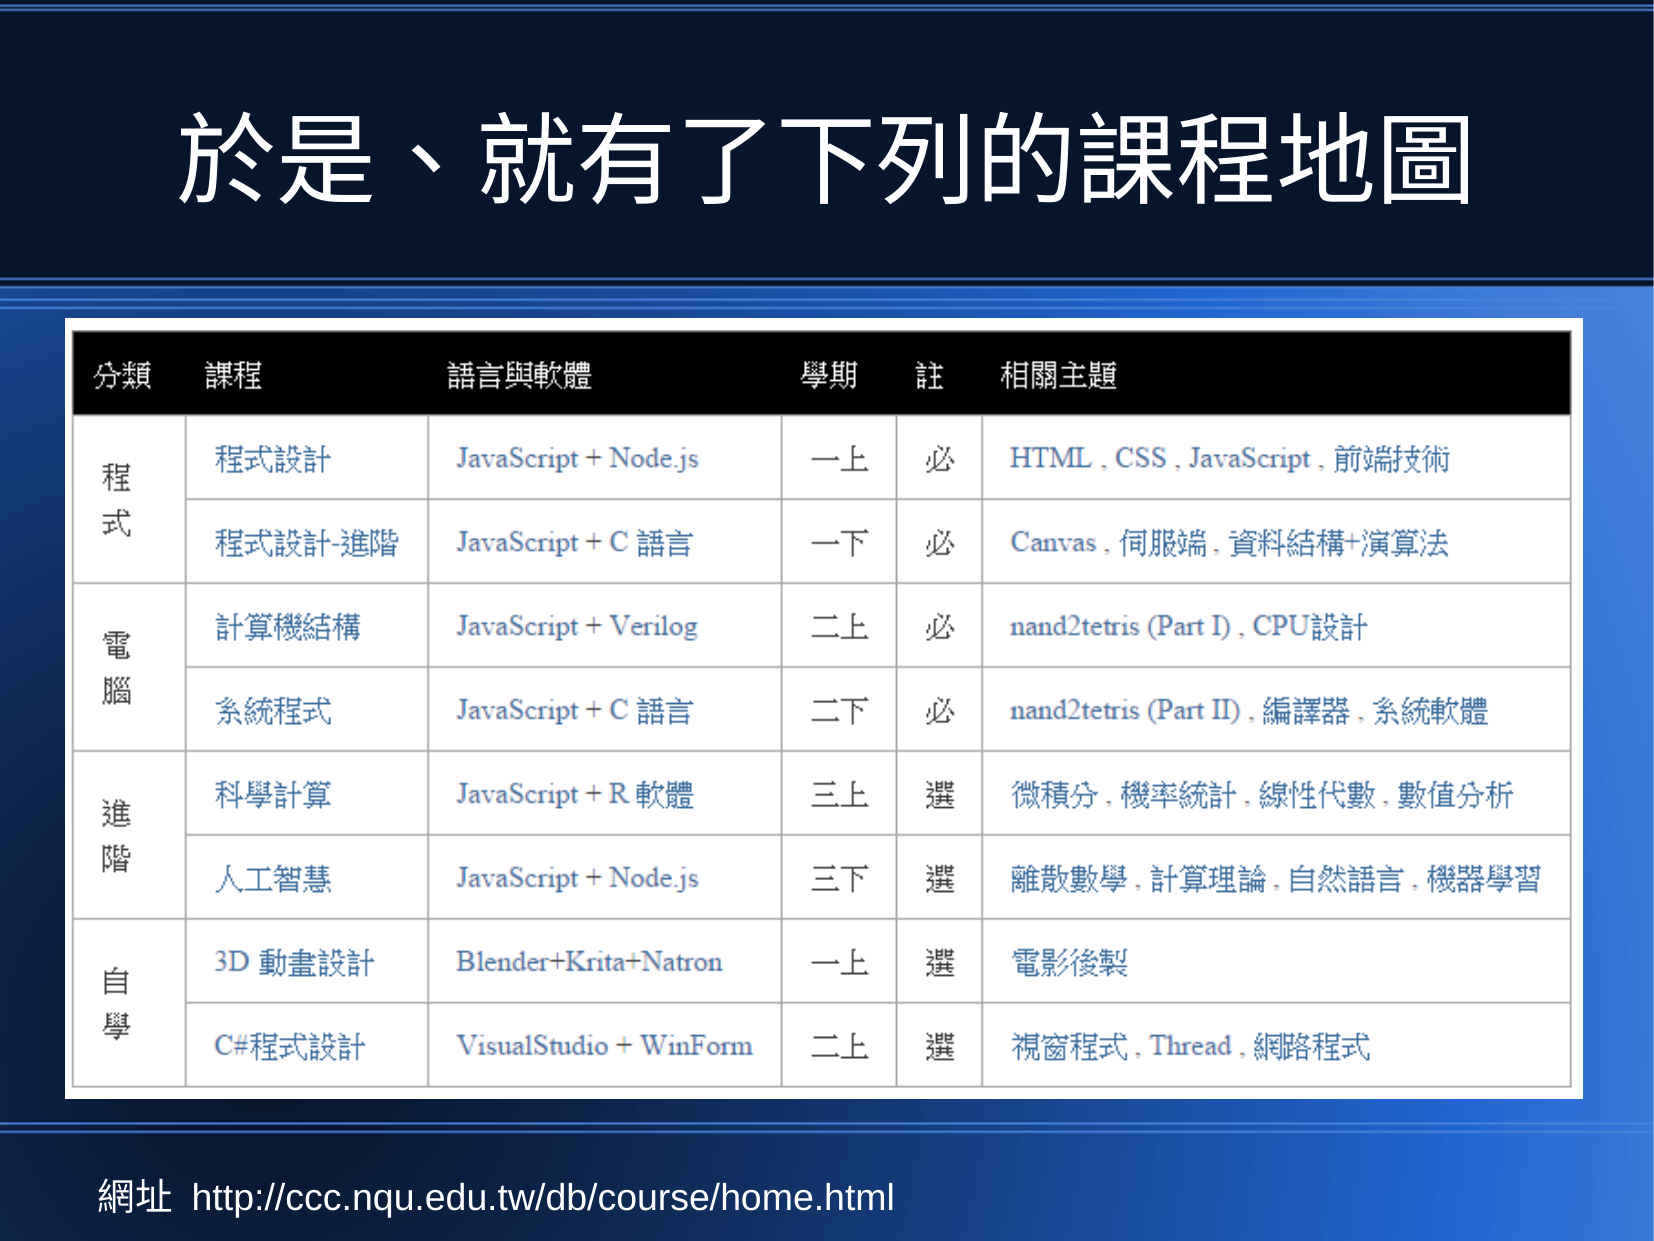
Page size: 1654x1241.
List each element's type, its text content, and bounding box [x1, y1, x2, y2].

text_box 網址 http://ccc.nqu.edu.tw/db/course/home.html [82, 1159, 945, 1222]
title 於是、就有了下列的課程地圖 [82, 49, 1571, 257]
picture [0, 0, 1654, 1241]
